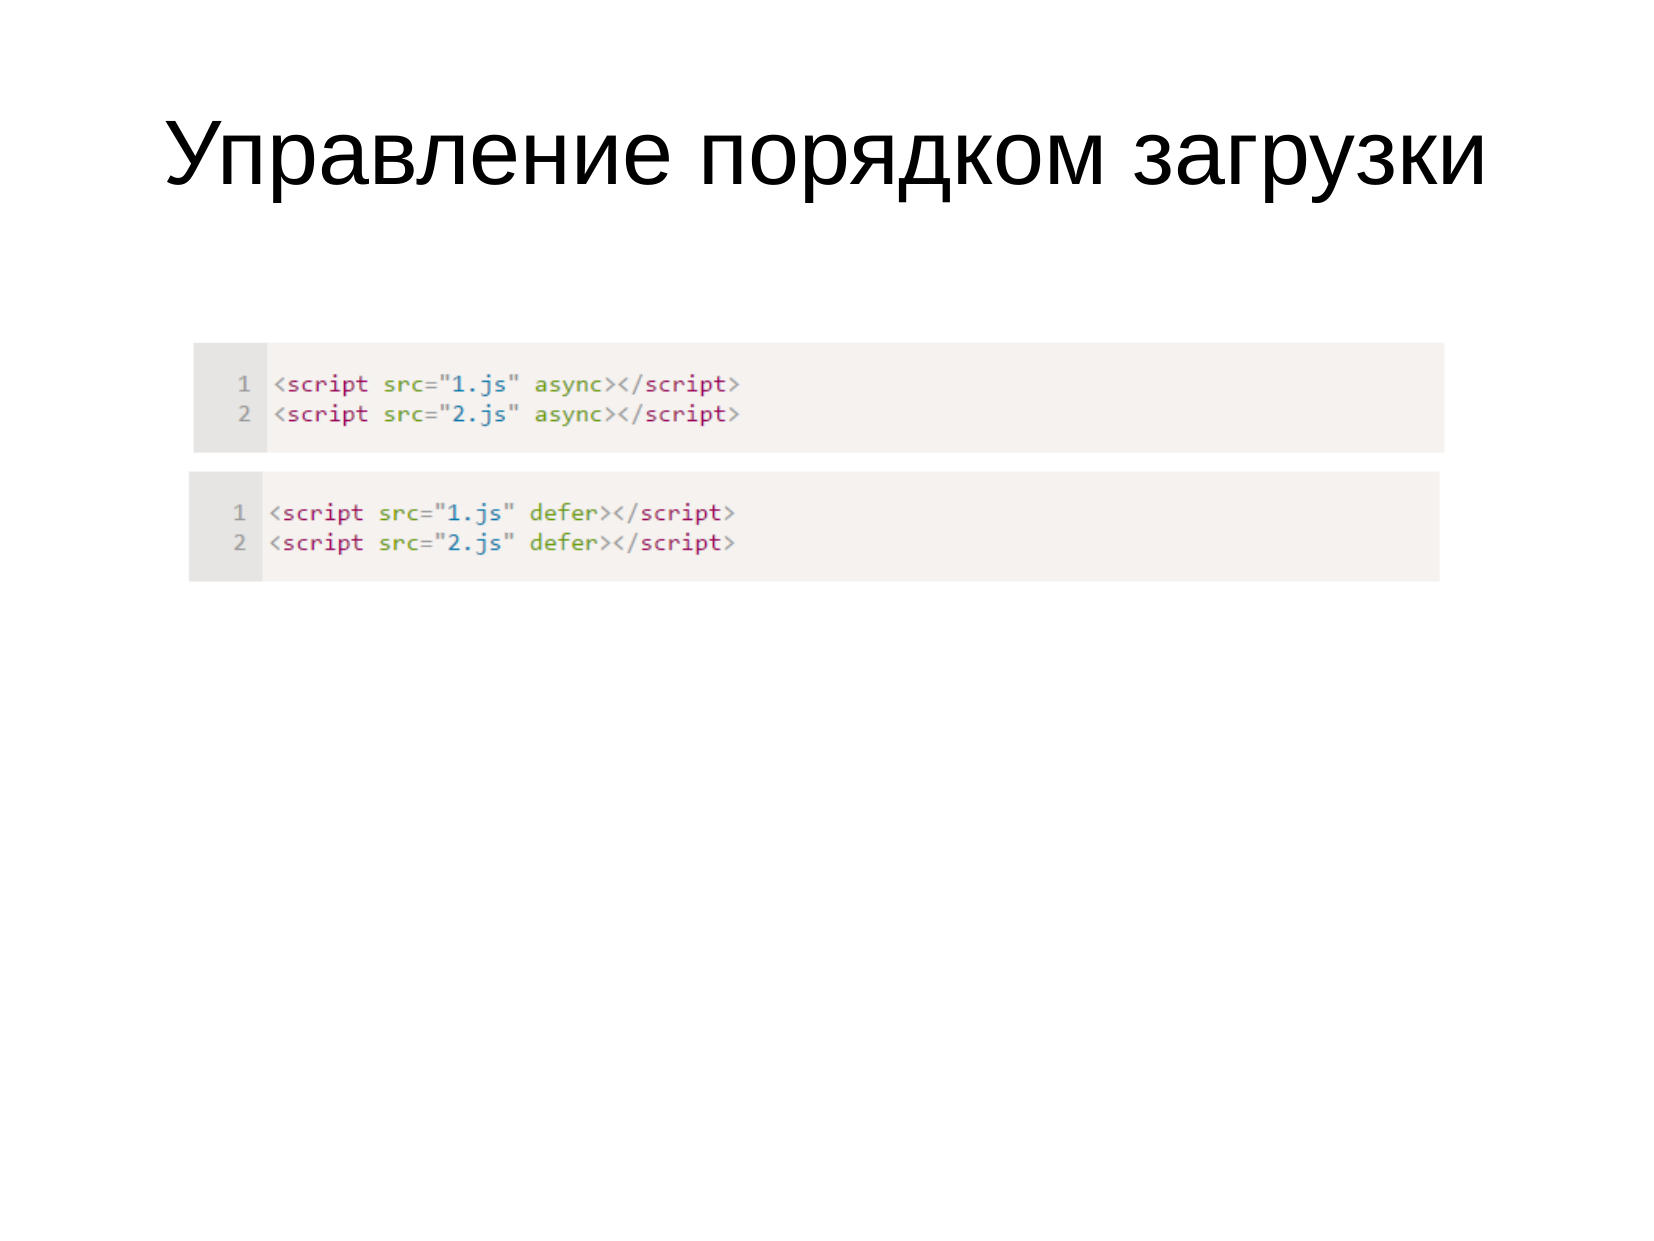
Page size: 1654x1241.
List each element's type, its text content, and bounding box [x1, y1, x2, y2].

picture [147, 318, 1479, 621]
title Управление порядком загрузки [82, 49, 1571, 257]
